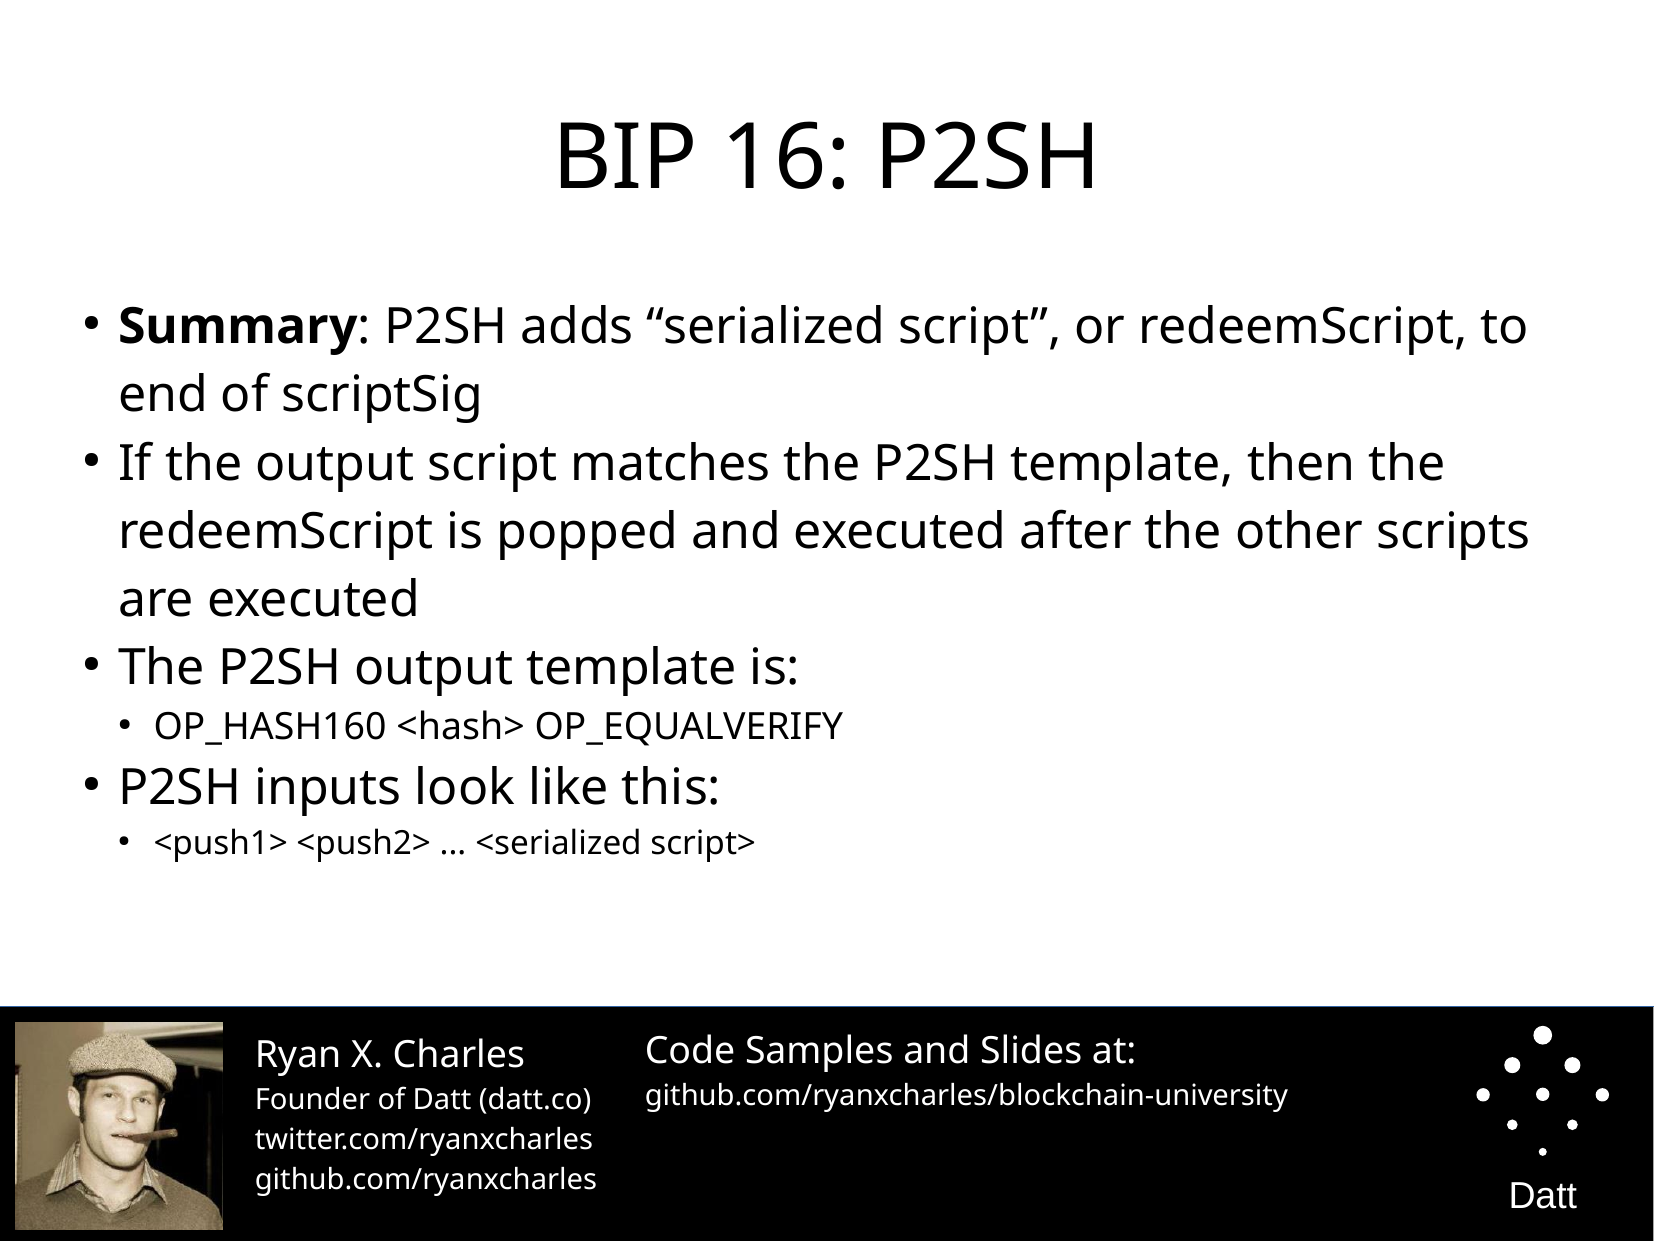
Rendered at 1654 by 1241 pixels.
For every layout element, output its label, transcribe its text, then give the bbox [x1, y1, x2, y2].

text_box Datt [1452, 1167, 1633, 1241]
title BIP 16: P2SH [82, 49, 1571, 257]
subtitle Summary: P2SH adds “serialized script”, or redeemScript, to end of scriptSig If the output script matches the P2SH template, then the redeemScript is popped and executed after the other scripts are executed The P2SH output template is: OP_HASH160 <hash> OP_EQUALVERIFY P2SH inputs look like this: <push1> <push2> ... <serialized script> [82, 290, 1571, 1010]
picture [15, 1022, 223, 1231]
text_box Code Samples and Slides at: github.com/ryanxcharles/blockchain-university [630, 1015, 1403, 1156]
text_box Ryan X. Charles Founder of Datt (datt.co) twitter.com/ryanxcharles github.com/ryanxcharles [240, 1020, 976, 1241]
text_box [0, 1006, 1654, 1241]
picture [1475, 1023, 1611, 1159]
